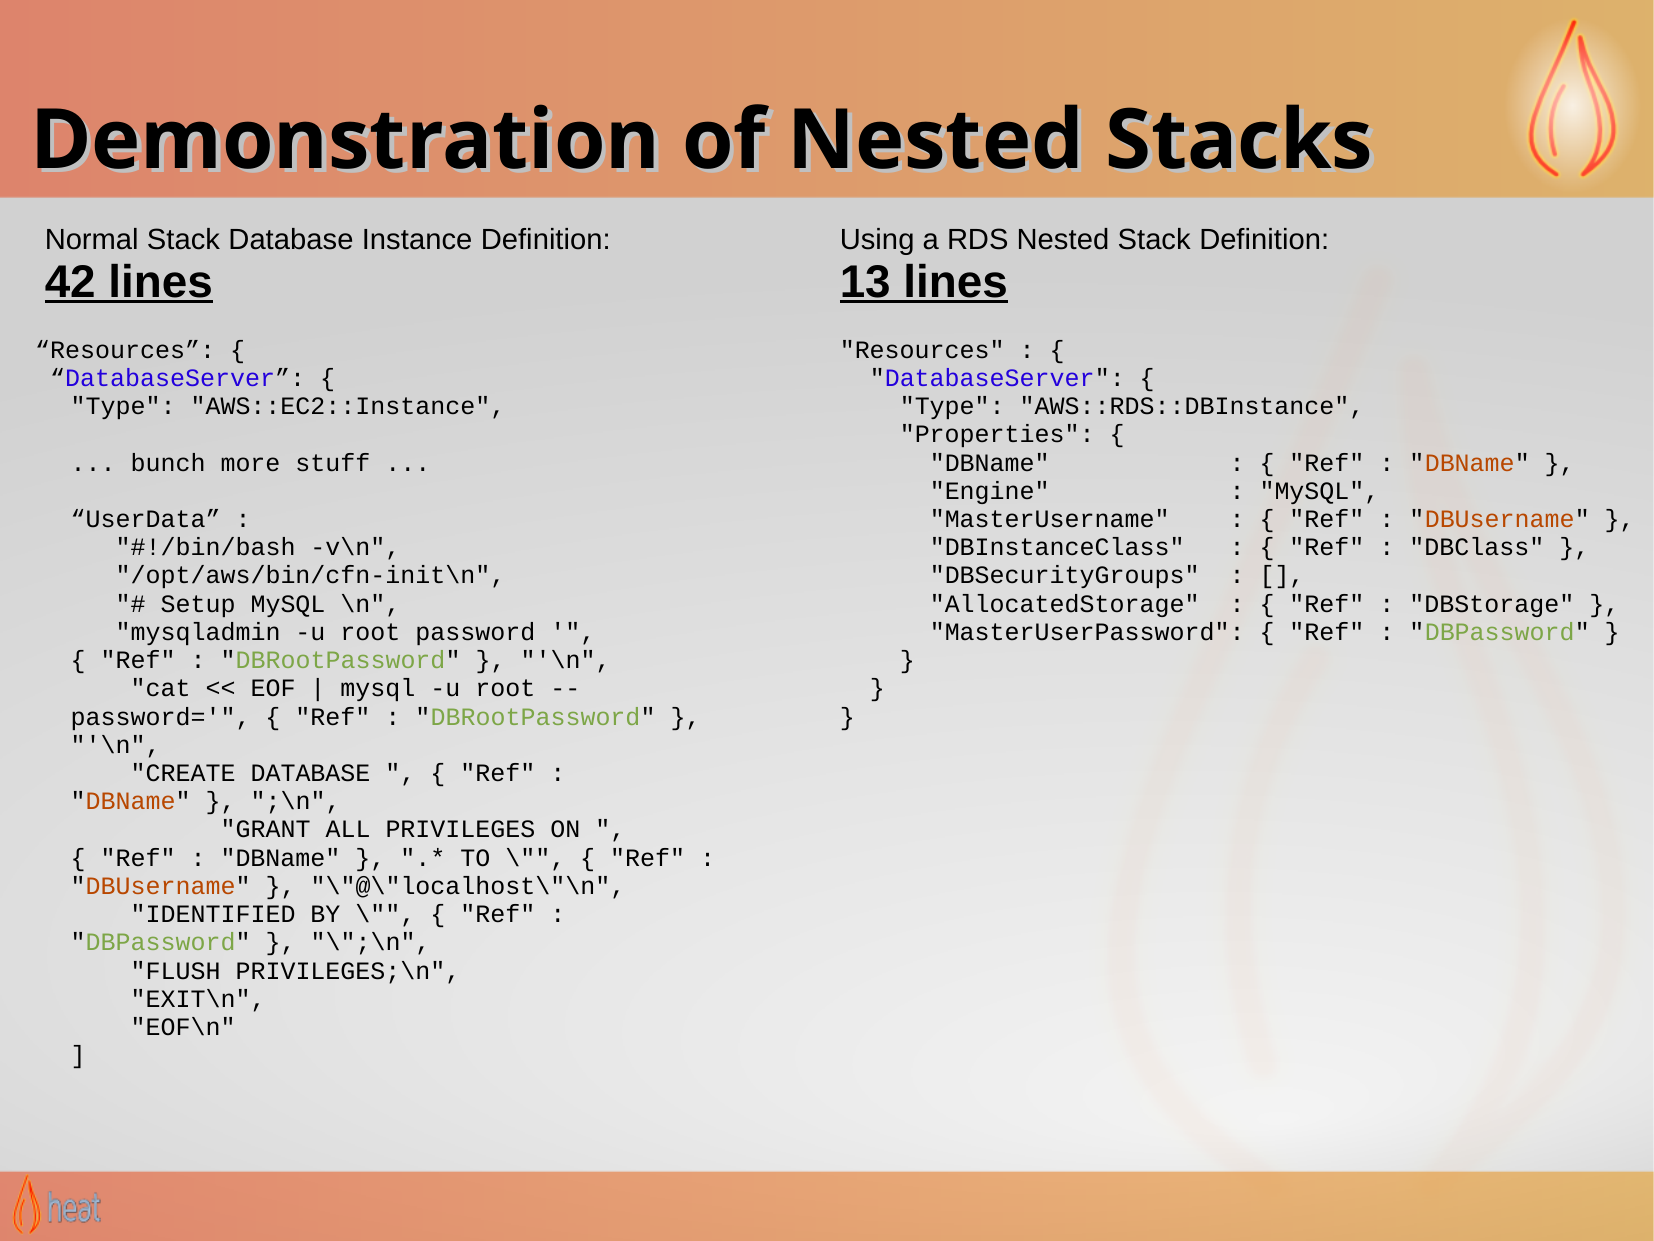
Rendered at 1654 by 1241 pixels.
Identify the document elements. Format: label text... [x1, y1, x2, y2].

picture [0, 0, 1654, 1241]
text_box "Resources" : { "DatabaseServer": { "Type": "AWS::RDS::DBInstance", "Properties": { "DBName" : { "Ref" : "DBName" }, "Engine" : "MySQL", "MasterUsername" : { "Ref" : "DBUsername" }, "DBInstanceClass" : { "Ref" : "DBClass" }, "DBSecurityGroups" : [], "AllocatedStorage" : { "Ref" : "DBStorage" }, "MasterUserPassword": { "Ref" : "DBPassword" } } } } [825, 330, 1651, 766]
text_box Normal Stack Database Instance Definition: 42 lines [30, 216, 646, 316]
title Demonstration of Nested Stacks [30, 23, 1606, 249]
text_box Using a RDS Nested Stack Definition: 13 lines [825, 216, 1366, 316]
text_box “Resources”: { “DatabaseServer”: { "Type": "AWS::EC2::Instance", ... bunch more stuff ... “UserData” : "#!/bin/bash -v\n", "/opt/aws/bin/cfn-init\n", "# Setup MySQL \n", "mysqladmin -u root password '", { "Ref" : "DBRootPassword" }, "'\n", "cat << EOF | mysql -u root --password='", { "Ref" : "DBRootPassword" }, "'\n", "CREATE DATABASE ", { "Ref" : "DBName" }, ";\n", "GRANT ALL PRIVILEGES ON ", { "Ref" : "DBName" }, ".* TO \"", { "Ref" : "DBUsername" }, "\"@\"localhost\"\n", "IDENTIFIED BY \"", { "Ref" : "DBPassword" }, "\";\n", "FLUSH PRIVILEGES;\n", "EXIT\n", "EOF\n" ] [0, 330, 751, 1079]
